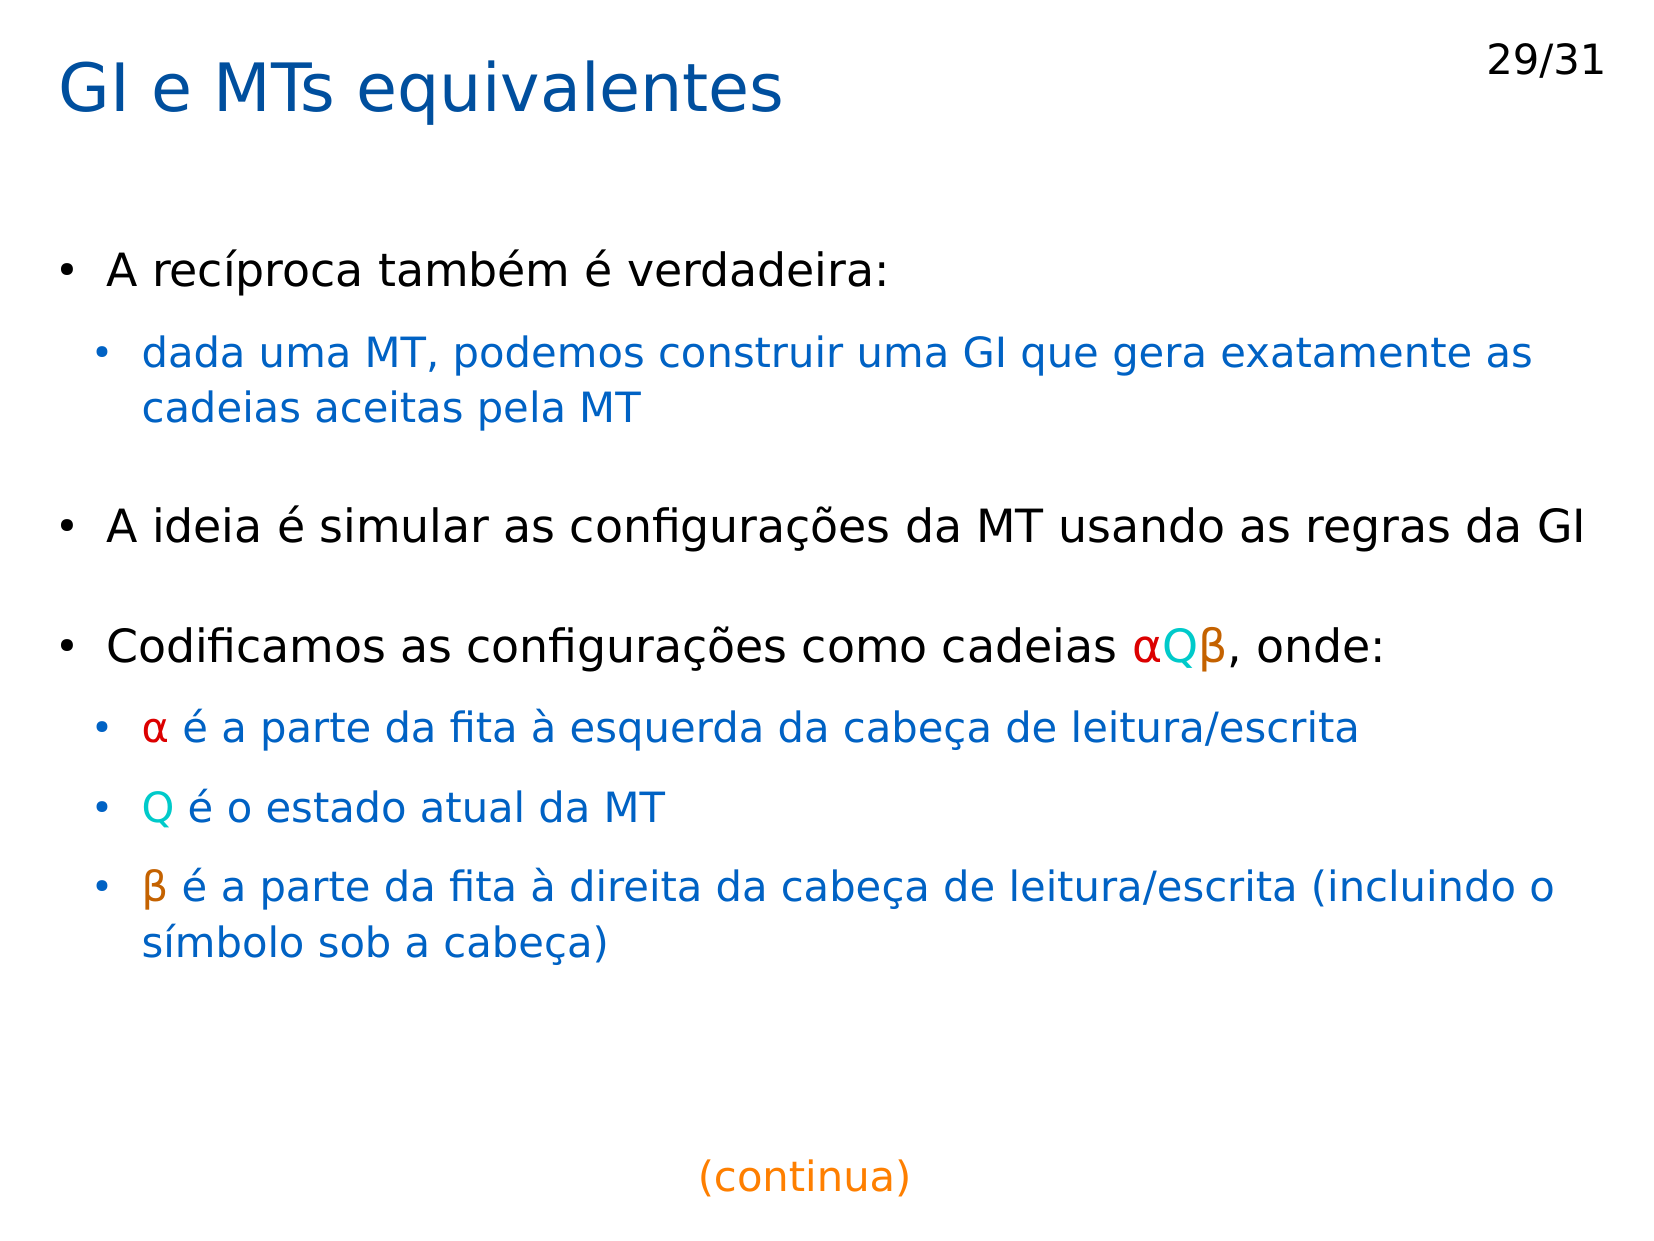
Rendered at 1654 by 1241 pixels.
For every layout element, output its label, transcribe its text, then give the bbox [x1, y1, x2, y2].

title GI e MTs equivalentes [59, 10, 1625, 167]
text_box (continua) [683, 1145, 927, 1211]
list A recíproca também é verdadeira: dada uma MT, podemos construir uma GI que gera exatamente as cadeias aceitas pela MT A ideia é simular as configurações da MT usando as regras da GI Codificamos as configurações como cadeias αQβ, onde: α é a parte da fita à esquerda da cabeça de leitura/escrita Q é o estado atual da MT β é a parte da fita à direita da cabeça de leitura/escrita (incluindo o símbolo sob a cabeça) [59, 236, 1595, 1211]
